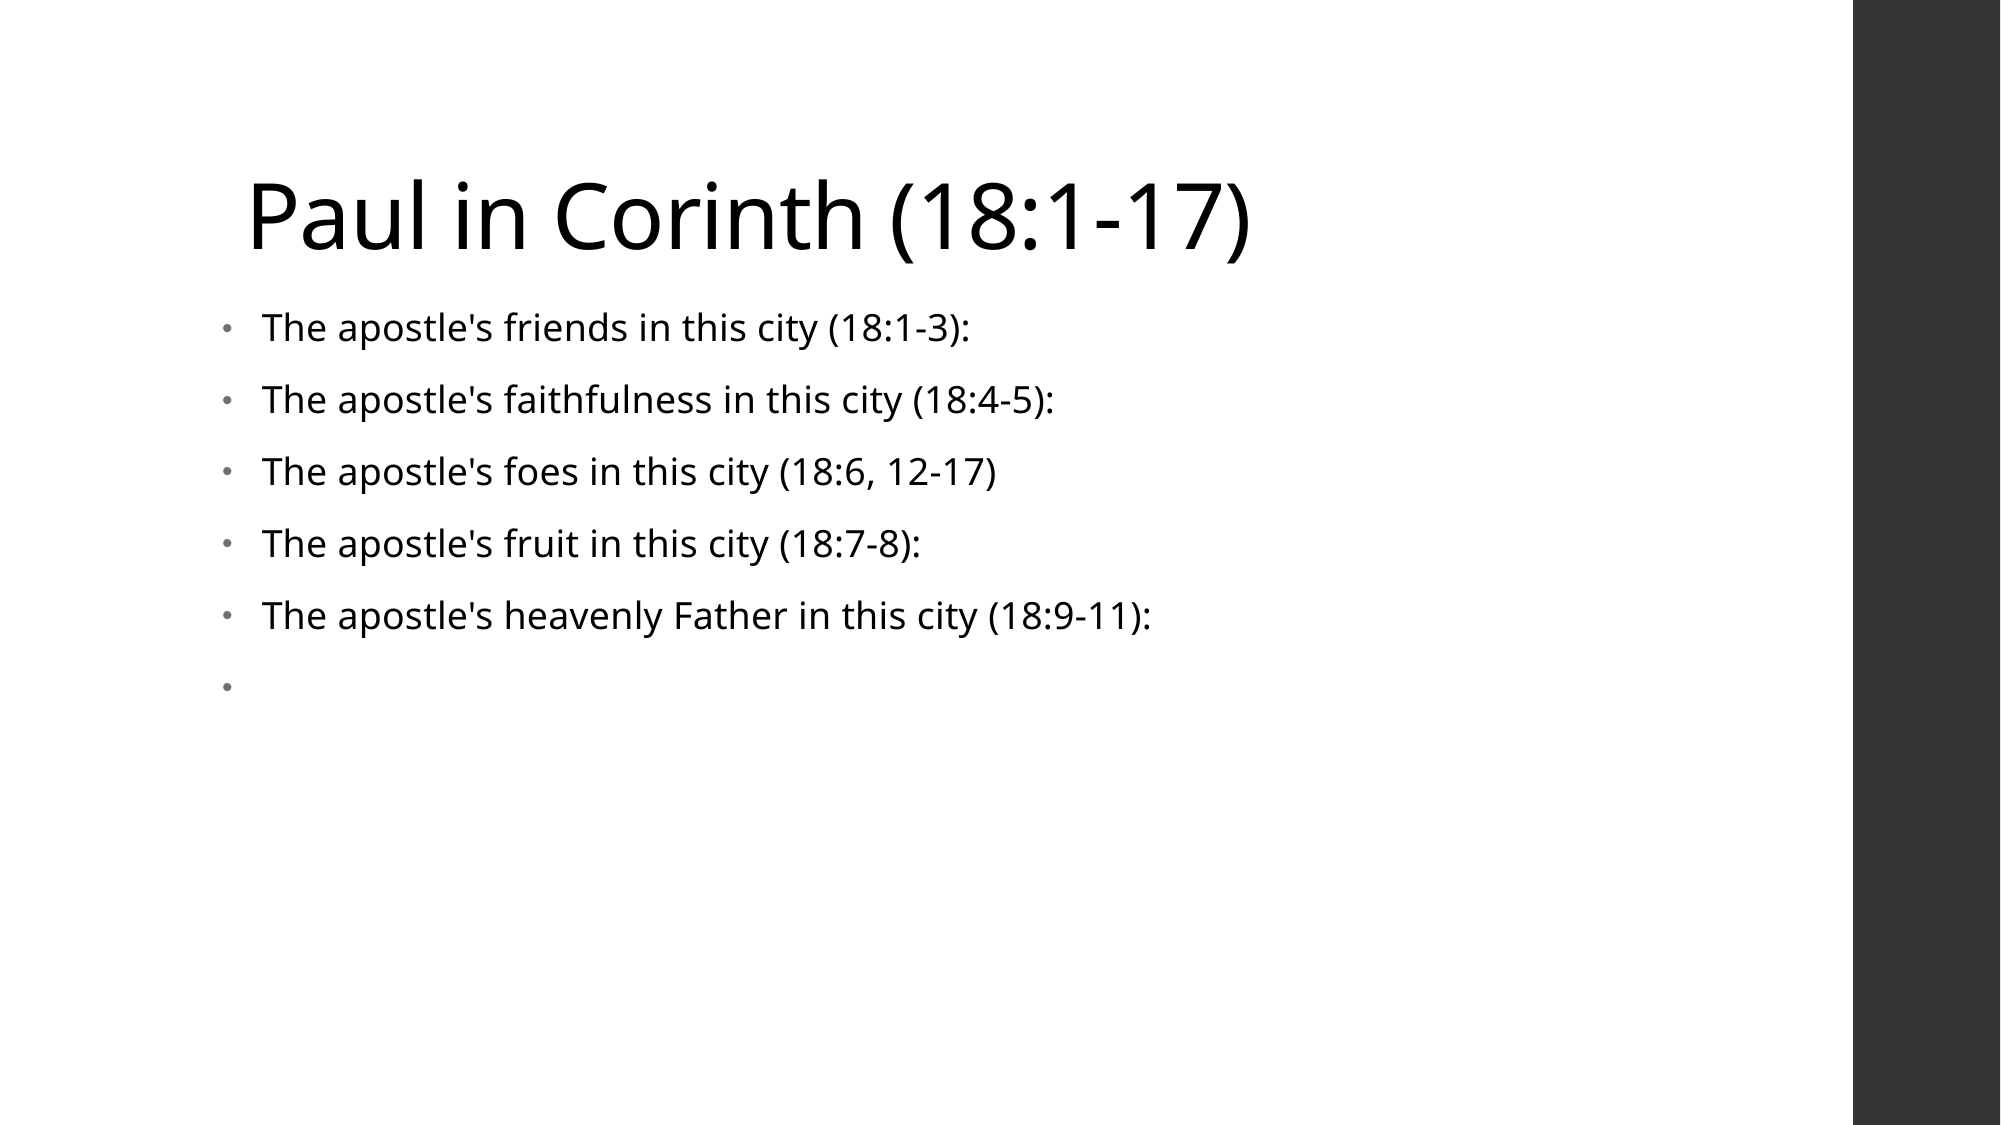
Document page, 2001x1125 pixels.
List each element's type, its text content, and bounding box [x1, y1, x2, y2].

title Paul in Corinth (18:1-17) [206, 60, 1797, 278]
list The apostle's friends in this city (18:1-3): The apostle's faithfulness in this city (18:4-5): The apostle's foes in this city (18:6, 12-17) The apostle's fruit in this city (18:7-8): The apostle's heavenly Father in this city (18:9-11): [206, 299, 1617, 1014]
